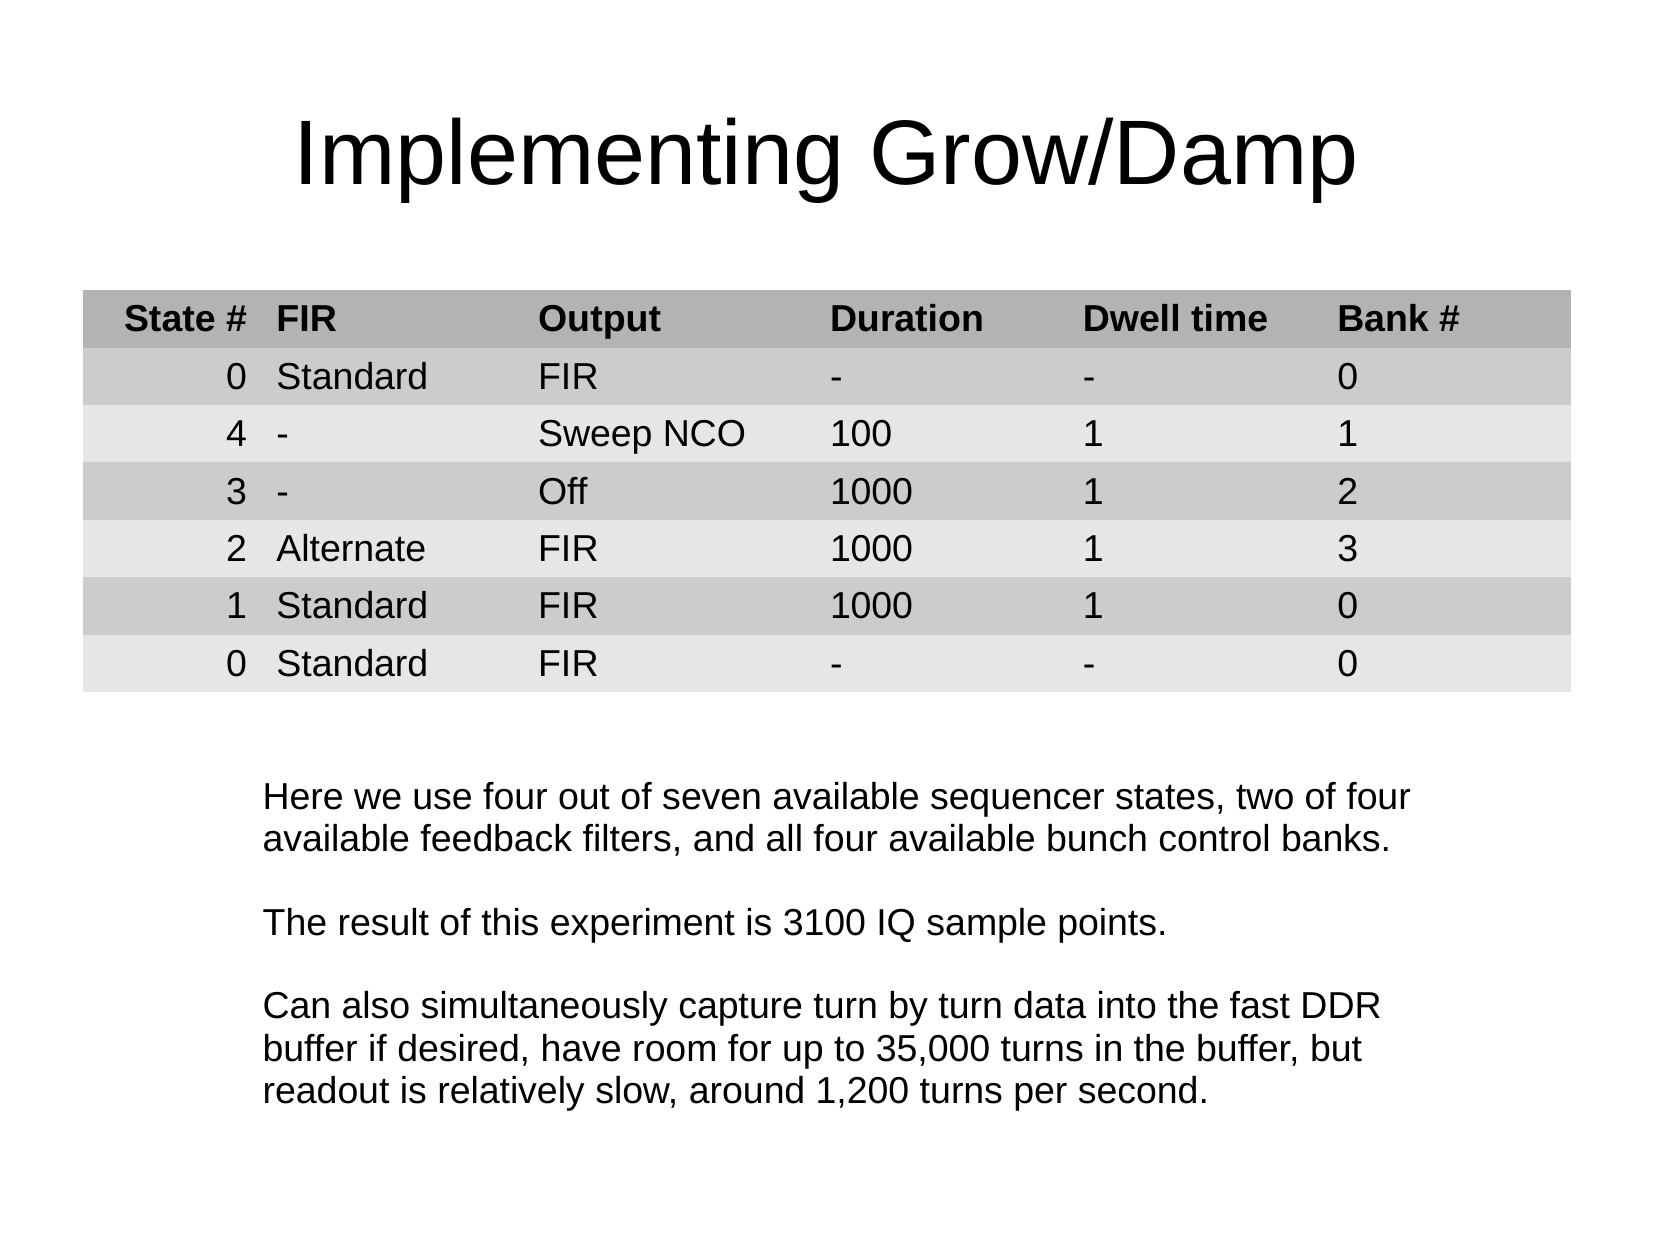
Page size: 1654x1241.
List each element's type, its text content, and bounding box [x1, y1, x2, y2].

table_cell 1 [83, 577, 262, 635]
text_box Here we use four out of seven available sequencer states, two of four available feedback filters, and all four available bunch control banks. The result of this experiment is 3100 IQ sample points. Can also simultaneously capture turn by turn data into the fast DDR buffer if desired, have room for up to 35,000 turns in the buffer, but readout is relatively slow, around 1,200 turns per second. [248, 767, 1477, 1119]
table_cell - [815, 348, 1068, 405]
table_cell 0 [83, 635, 262, 692]
table_cell 2 [83, 520, 262, 577]
table_cell 1000 [815, 520, 1068, 577]
table_header Duration [815, 290, 1068, 348]
table_header Dwell time [1068, 290, 1322, 348]
table_header Output [523, 290, 815, 348]
table_cell - [1068, 635, 1322, 692]
table_cell - [262, 462, 523, 520]
table_header State # [83, 290, 262, 348]
table_cell - [1068, 348, 1322, 405]
table_header Bank # [1322, 290, 1571, 348]
table_cell 1 [1068, 577, 1322, 635]
table_cell 1000 [815, 577, 1068, 635]
table_cell 1 [1068, 520, 1322, 577]
table_cell 0 [83, 348, 262, 405]
table_cell - [815, 635, 1068, 692]
table_cell 0 [1322, 577, 1571, 635]
table_cell - [262, 405, 523, 462]
table_cell Sweep NCO [523, 405, 815, 462]
table_cell 1 [1068, 462, 1322, 520]
table_cell 1 [1068, 405, 1322, 462]
table_cell 4 [83, 405, 262, 462]
table_cell FIR [523, 520, 815, 577]
table_cell 3 [1322, 520, 1571, 577]
table_cell FIR [523, 348, 815, 405]
table_cell 0 [1322, 635, 1571, 692]
table_cell FIR [523, 635, 815, 692]
table_cell 1 [1322, 405, 1571, 462]
table_cell Standard [262, 577, 523, 635]
title Implementing Grow/Damp [82, 49, 1571, 257]
table_cell 0 [1322, 348, 1571, 405]
table_cell Alternate [262, 520, 523, 577]
table_cell 100 [815, 405, 1068, 462]
table_cell 2 [1322, 462, 1571, 520]
table_cell FIR [523, 577, 815, 635]
table_cell Off [523, 462, 815, 520]
table_cell Standard [262, 348, 523, 405]
table_cell Standard [262, 635, 523, 692]
table_cell 3 [83, 462, 262, 520]
table_header FIR [262, 290, 523, 348]
table_cell 1000 [815, 462, 1068, 520]
